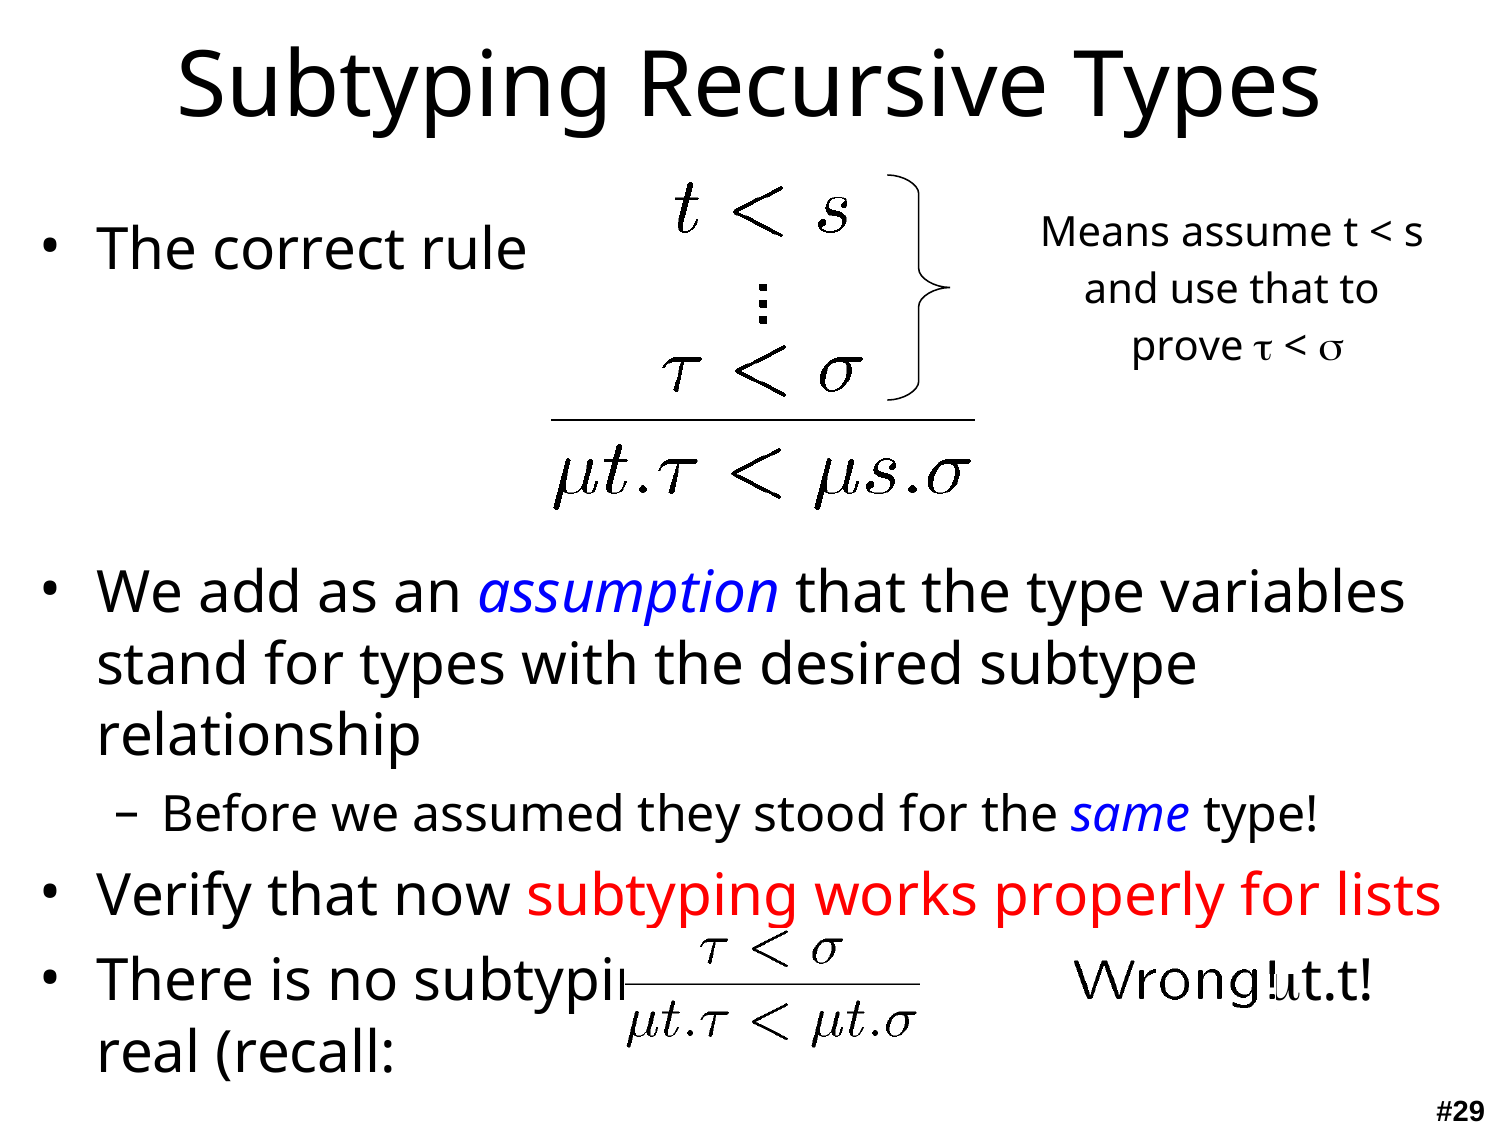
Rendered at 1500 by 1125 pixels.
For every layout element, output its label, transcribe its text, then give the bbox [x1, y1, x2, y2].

text_box Means assume t < s and use that to prove  <  [1025, 199, 1251, 375]
list The correct rule We add as an assumption that the type variables stand for types with the desired subtype relationship Before we assumed they stood for the same type! Verify that now subtyping works properly for lists There is no subtyping between t.t!int and t.t!real (recall: [24, 204, 1476, 1043]
picture [549, 179, 976, 511]
title Subtyping Recursive Types [24, 0, 1476, 175]
picture [624, 928, 1276, 1050]
